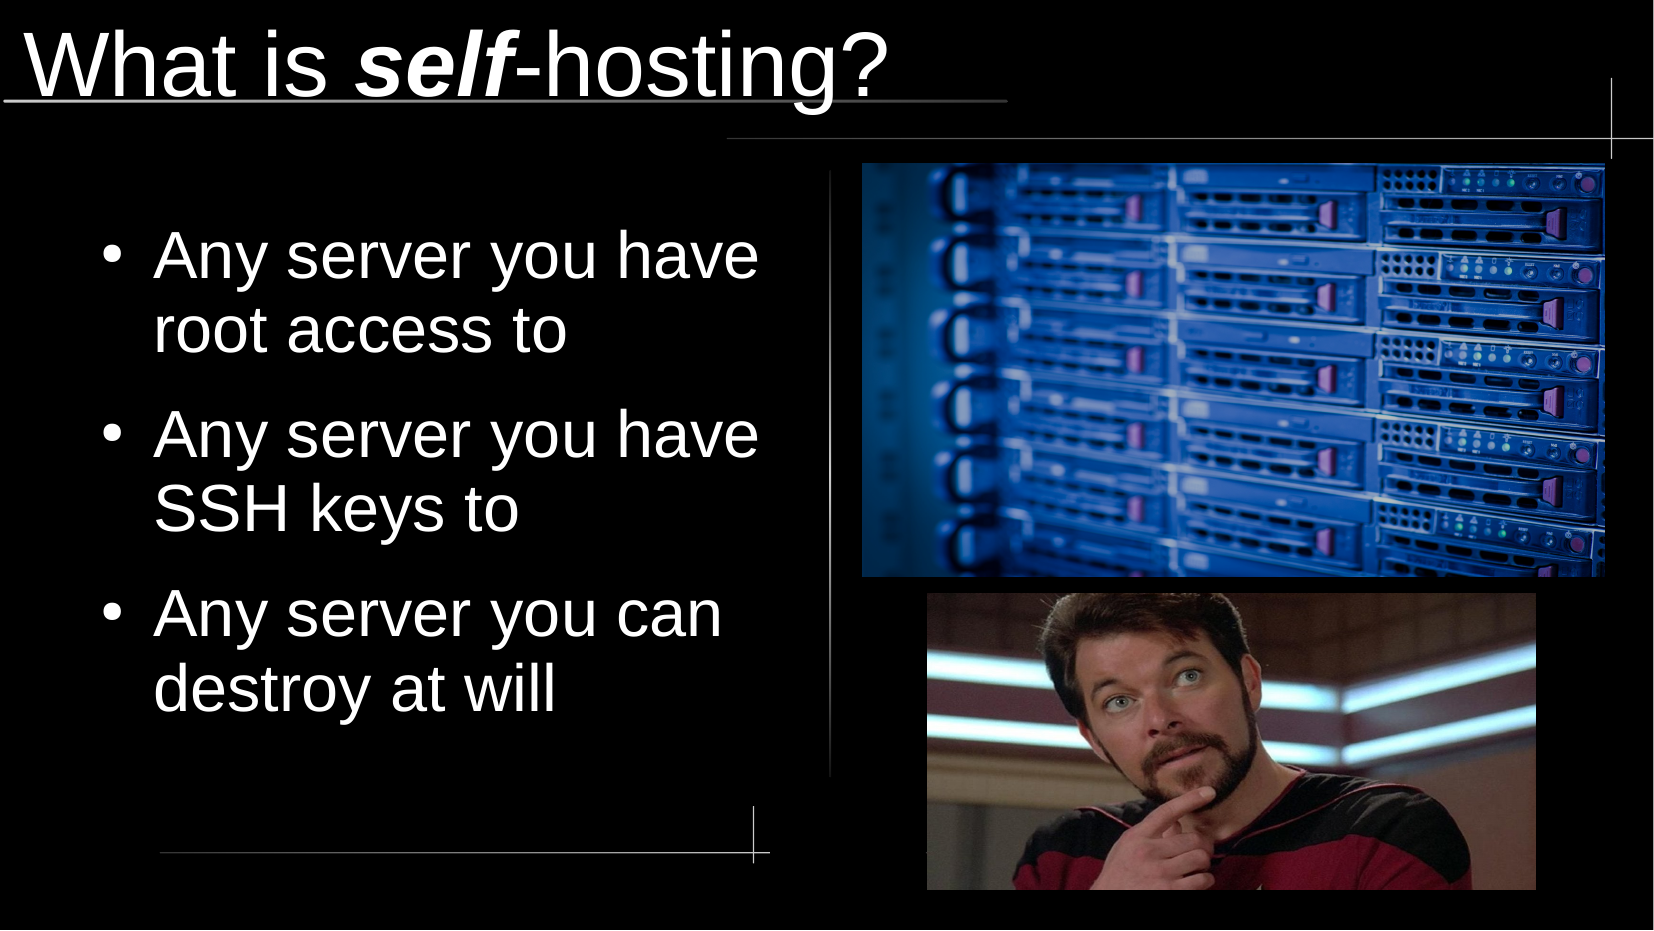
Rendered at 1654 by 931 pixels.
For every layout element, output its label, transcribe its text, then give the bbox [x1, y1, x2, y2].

picture [862, 163, 1605, 577]
picture [927, 593, 1536, 890]
title What is self-hosting? [23, 11, 1589, 119]
list Any server you have root access to Any server you have SSH keys to Any server you can destroy at will [82, 217, 809, 758]
